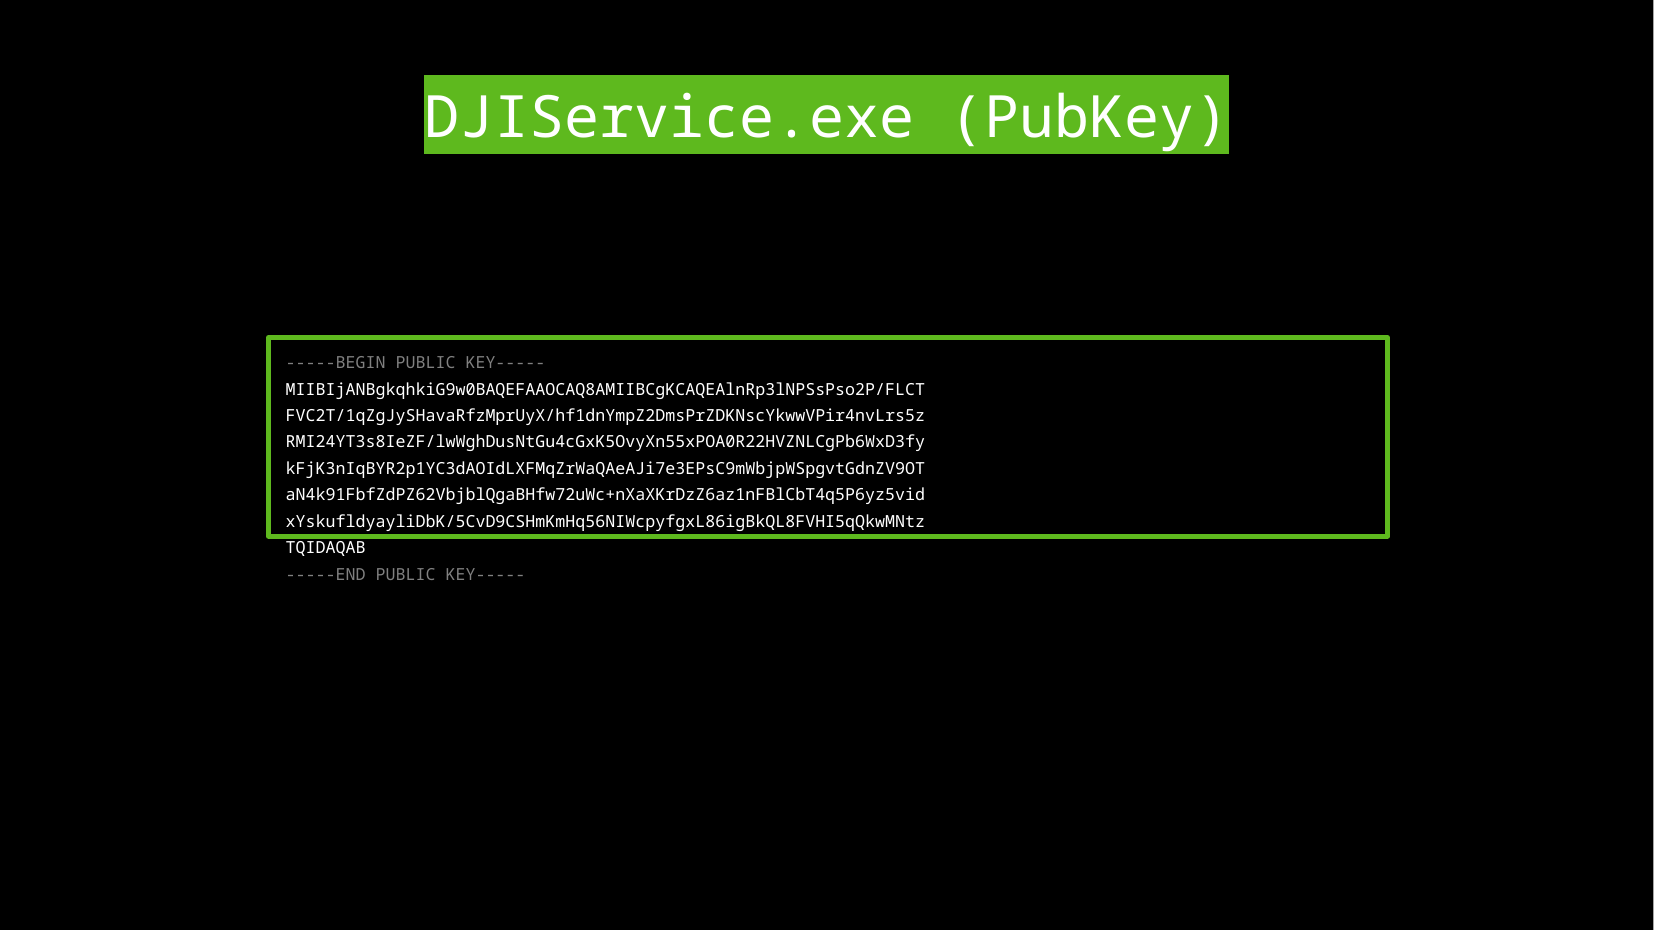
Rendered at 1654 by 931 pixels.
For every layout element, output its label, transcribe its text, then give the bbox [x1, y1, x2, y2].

text_box -----BEGIN PUBLIC KEY----- MIIBIjANBgkqhkiG9w0BAQEFAAOCAQ8AMIIBCgKCAQEAlnRp3lNPSsPso2P/FLCT FVC2T/1qZgJySHavaRfzMprUyX/hf1dnYmpZ2DmsPrZDKNscYkwwVPir4nvLrs5z RMI24YT3s8IeZF/lwWghDusNtGu4cGxK5OvyXn55xPOA0R22HVZNLCgPb6WxD3fy kFjK3nIqBYR2p1YC3dAOIdLXFMqZrWaQAeAJi7e3EPsC9mWbjpWSpgvtGdnZV9OT aN4k91FbfZdPZ62VbjblQgaBHfw72uWc+nXaXKrDzZ6az1nFBlCbT4q5P6yz5vid xYskufldyayliDbK/5CvD9CSHmKmHq56NIWcpyfgxL86igBkQL8FVHI5qQkwMNtz TQIDAQAB -----END PUBLIC KEY----- [268, 337, 1388, 537]
title DJIService.exe (PubKey) [82, 37, 1571, 193]
